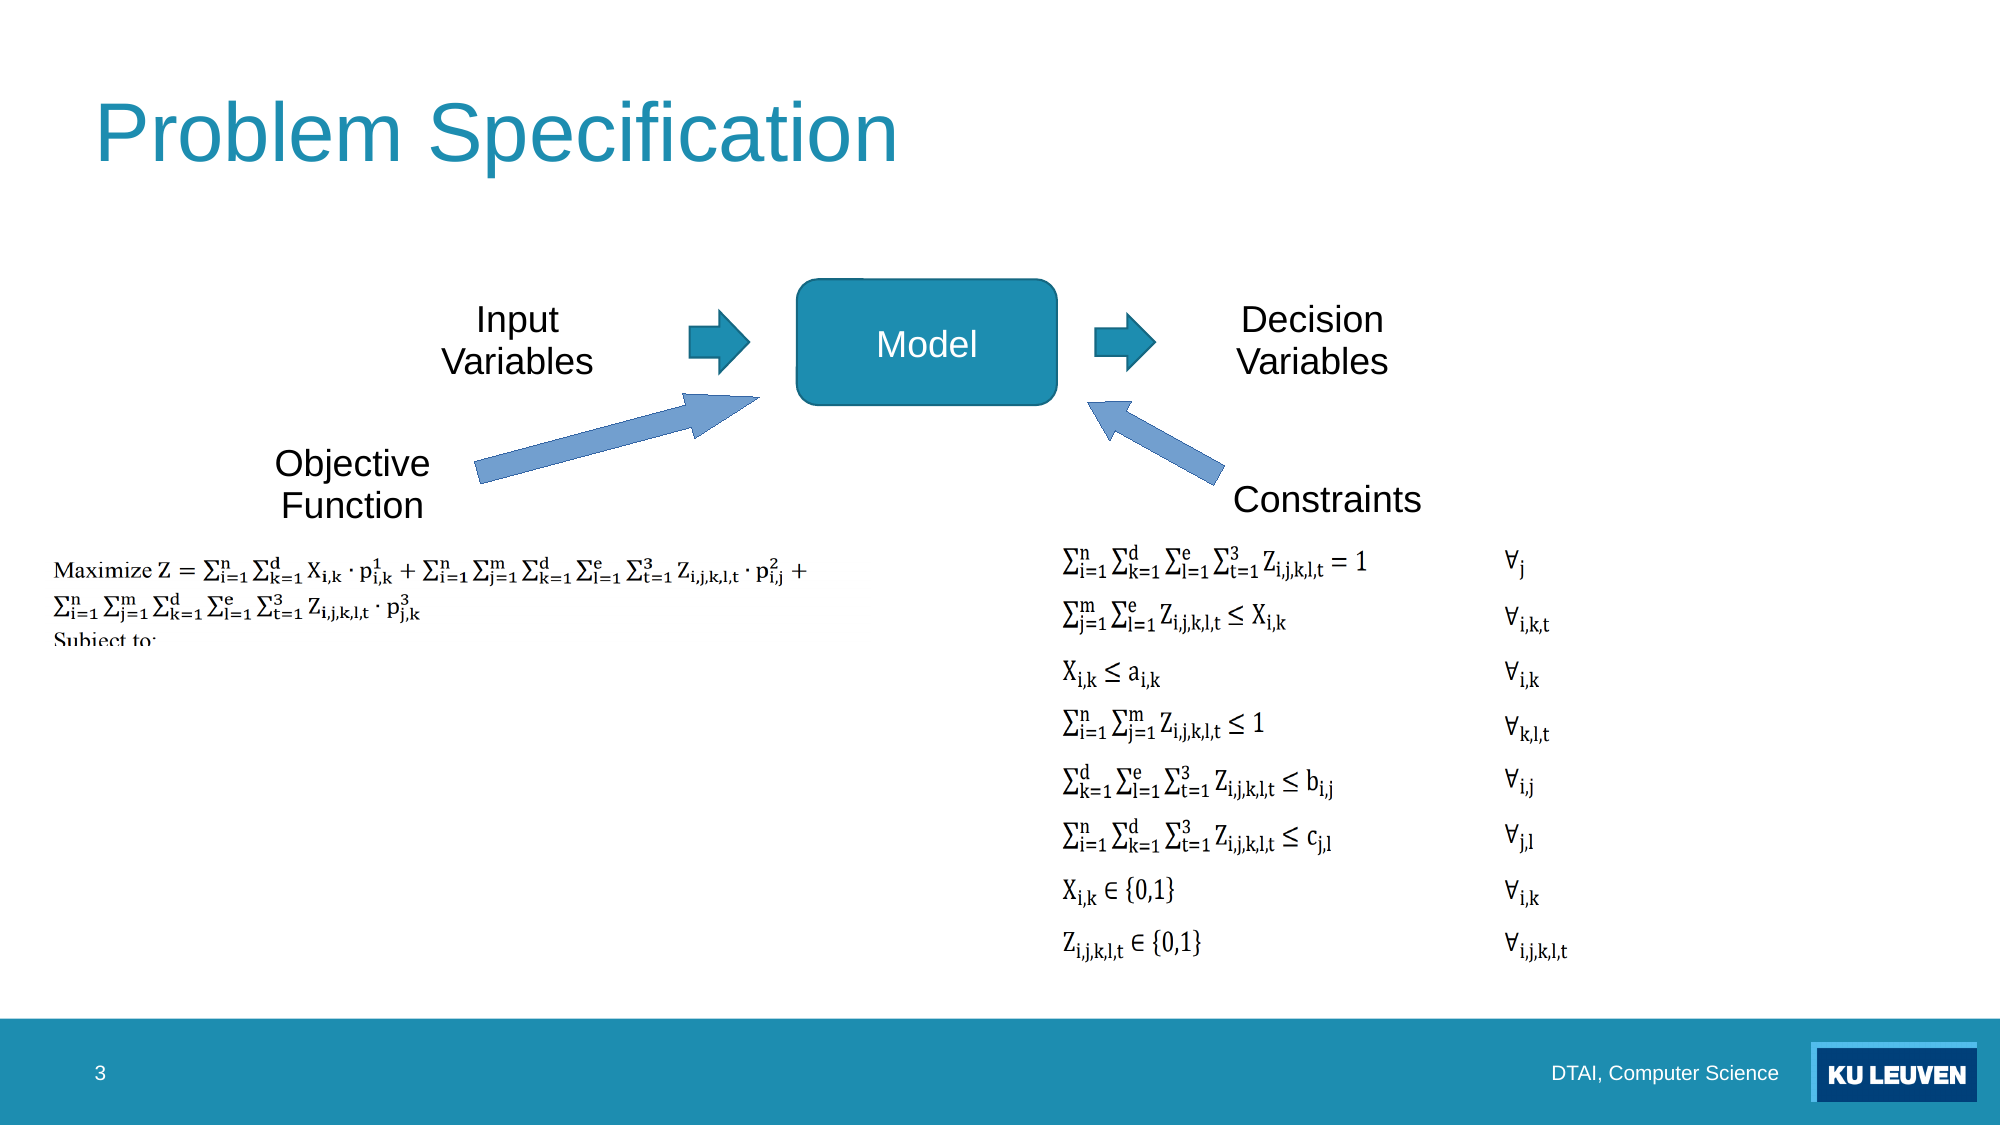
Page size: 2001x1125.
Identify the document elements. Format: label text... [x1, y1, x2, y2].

text_box [1087, 401, 1225, 486]
footer DTAI, Computer Science [989, 1018, 1809, 1125]
text_box [1095, 314, 1156, 370]
text_box Model [796, 279, 1057, 406]
slide_number <number> [94, 1018, 201, 1125]
picture [45, 554, 871, 646]
picture [1050, 536, 1726, 965]
text_box Objective Function [240, 435, 466, 534]
title Problem Specification [94, 33, 1906, 223]
text_box [474, 393, 760, 484]
text_box Constraints [1215, 471, 1441, 529]
picture [1811, 1042, 1977, 1102]
text_box [689, 311, 750, 373]
text_box Input Variables [405, 291, 631, 390]
text_box Decision Variables [1200, 291, 1426, 390]
